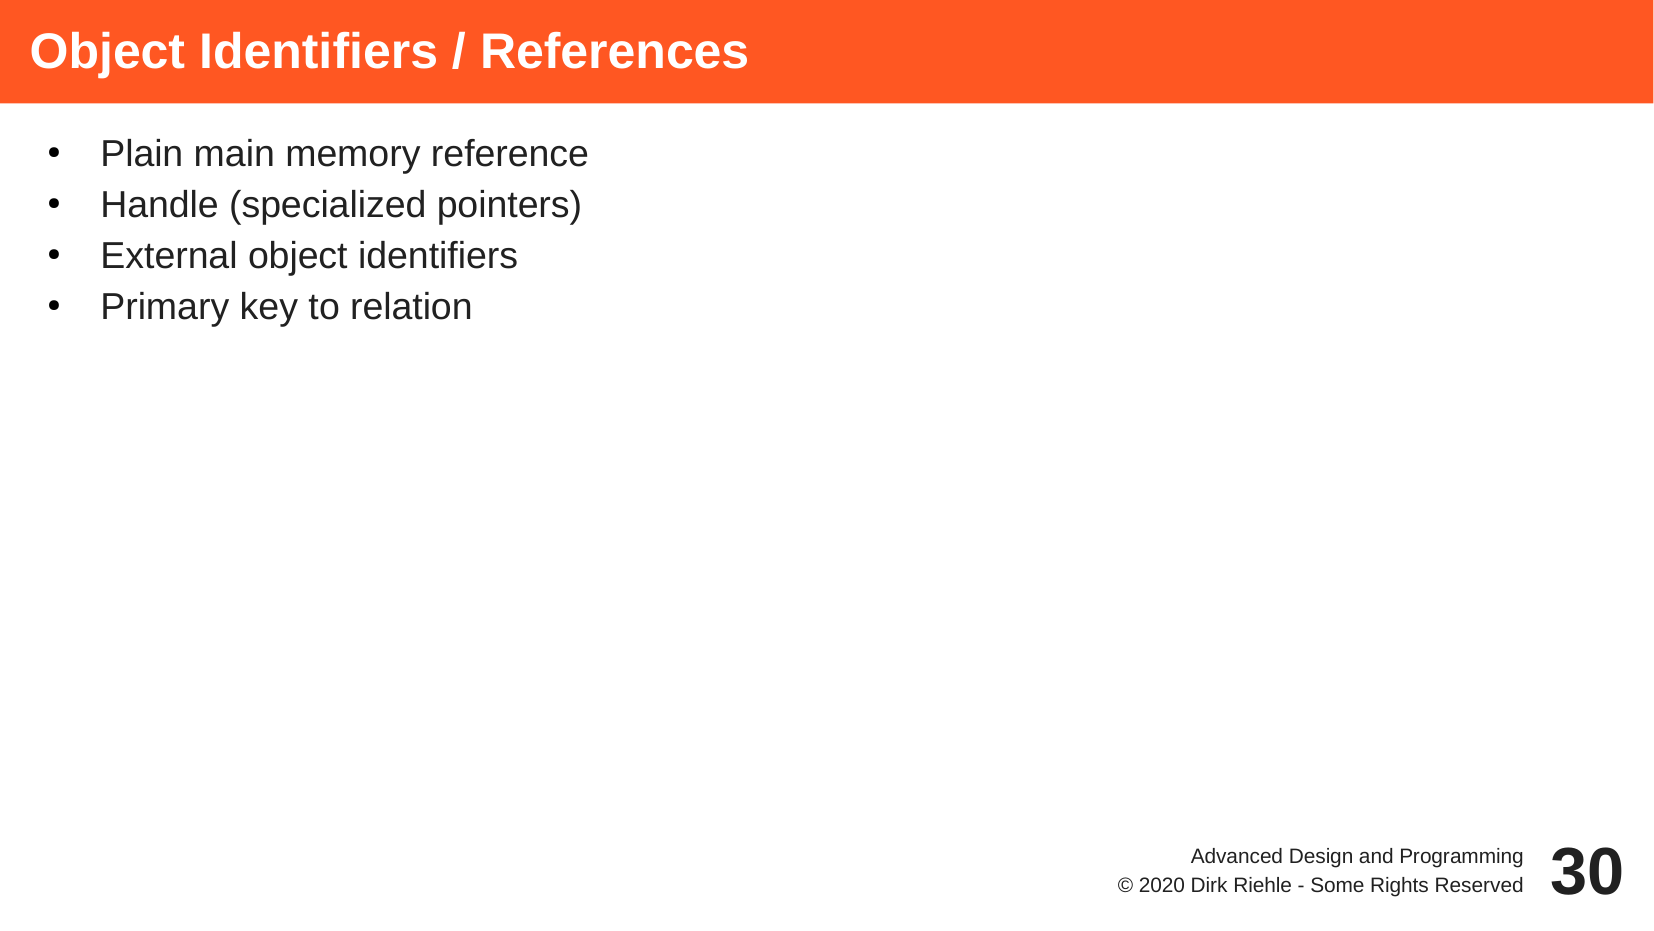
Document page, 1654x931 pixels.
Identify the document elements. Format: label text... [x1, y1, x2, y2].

list Plain main memory reference Handle (specialized pointers) External object identifiers Primary key to relation [29, 132, 1625, 813]
title Object Identifiers / References [0, 0, 1654, 104]
